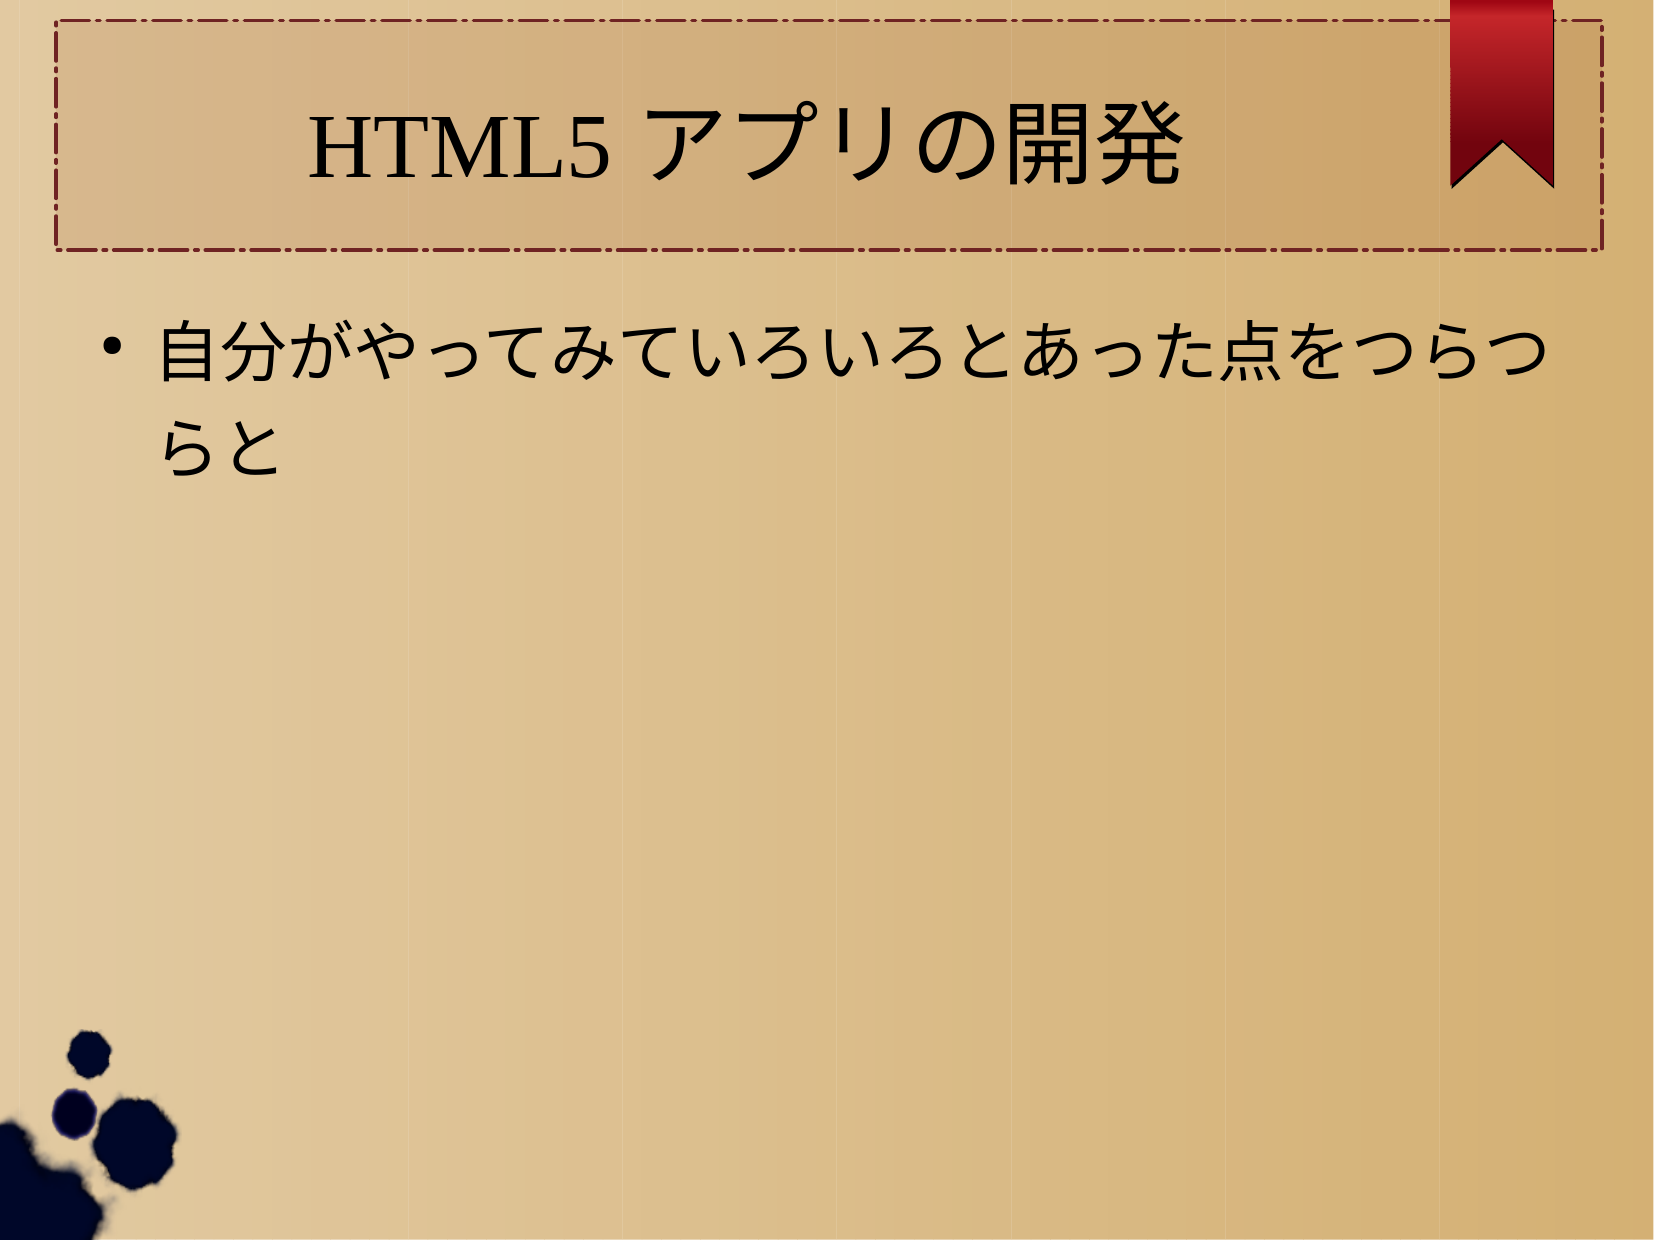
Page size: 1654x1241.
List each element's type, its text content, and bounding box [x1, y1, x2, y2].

list 自分がやってみていろいろとあった点をつらつらと [82, 299, 1571, 1019]
title HTML5 アプリの開発 [82, 47, 1412, 229]
